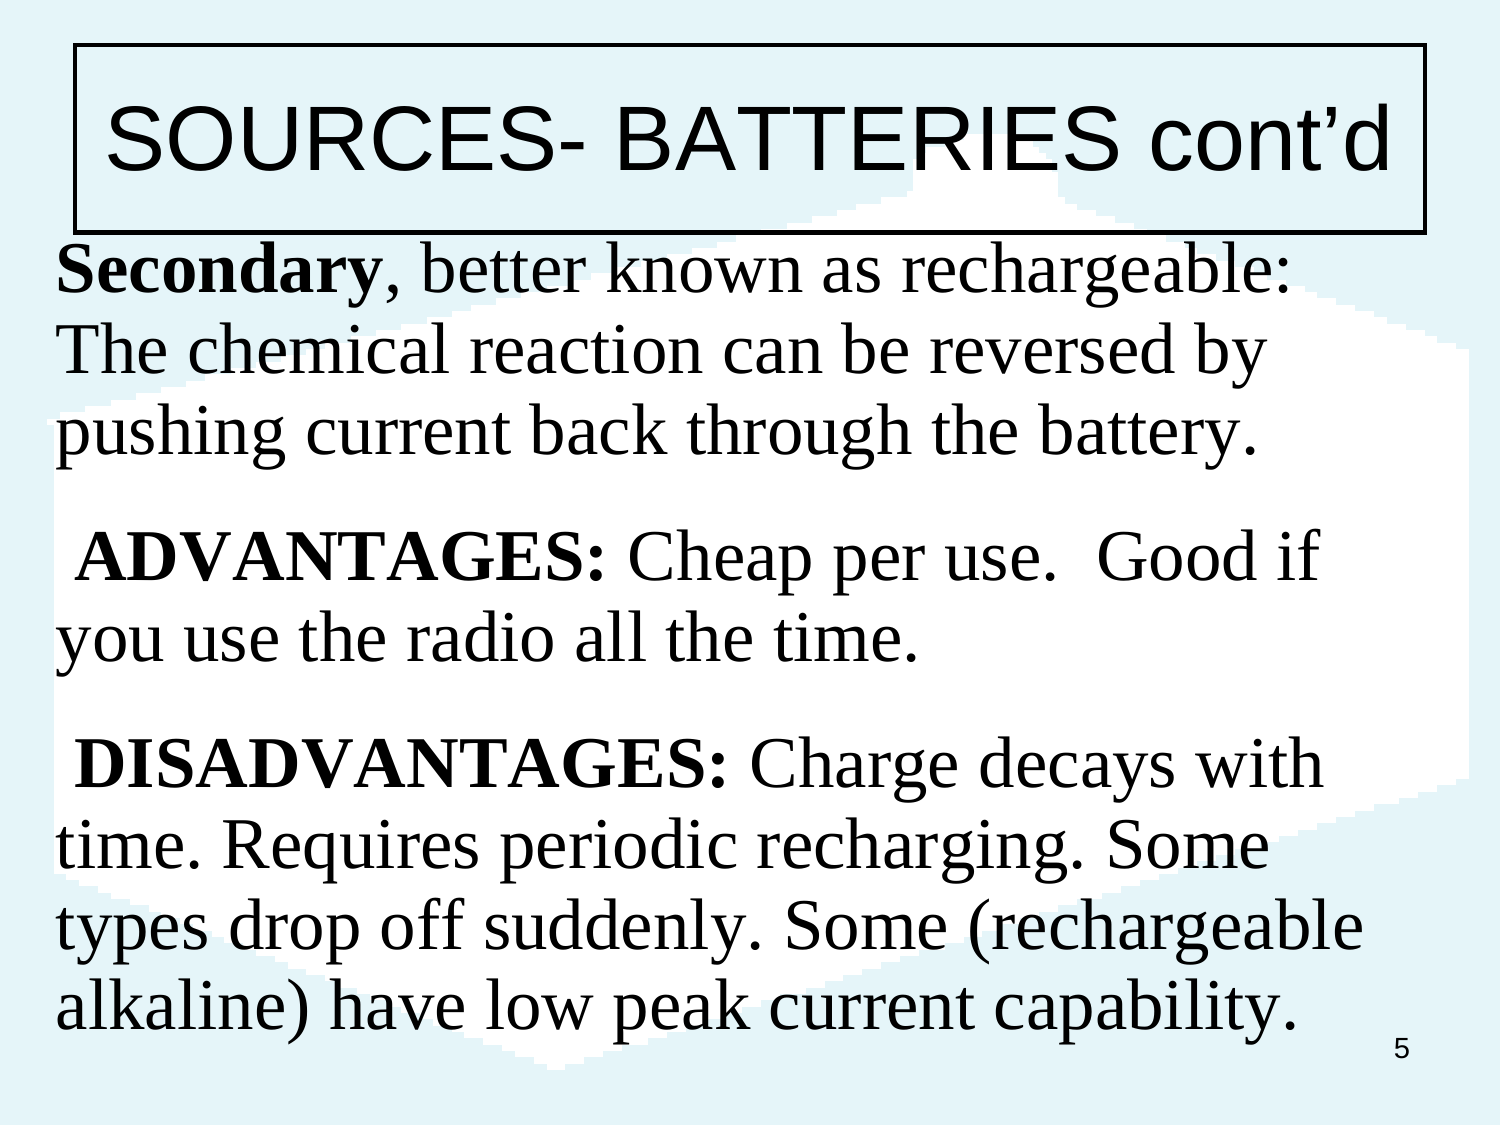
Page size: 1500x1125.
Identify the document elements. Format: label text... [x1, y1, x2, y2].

title SOURCES- BATTERIES cont’d [75, 45, 1426, 233]
picture [29, 84, 1500, 1083]
text_box Secondary, better known as rechargeable: The chemical reaction can be reversed by pushing current back through the battery. ADVANTAGES: Cheap per use. Good if you use the radio all the time. DISADVANTAGES: Charge decays with time. Requires periodic recharging. Some types drop off suddenly. Some (rechargeable alkaline) have low peak current capability. [41, 219, 1412, 1054]
